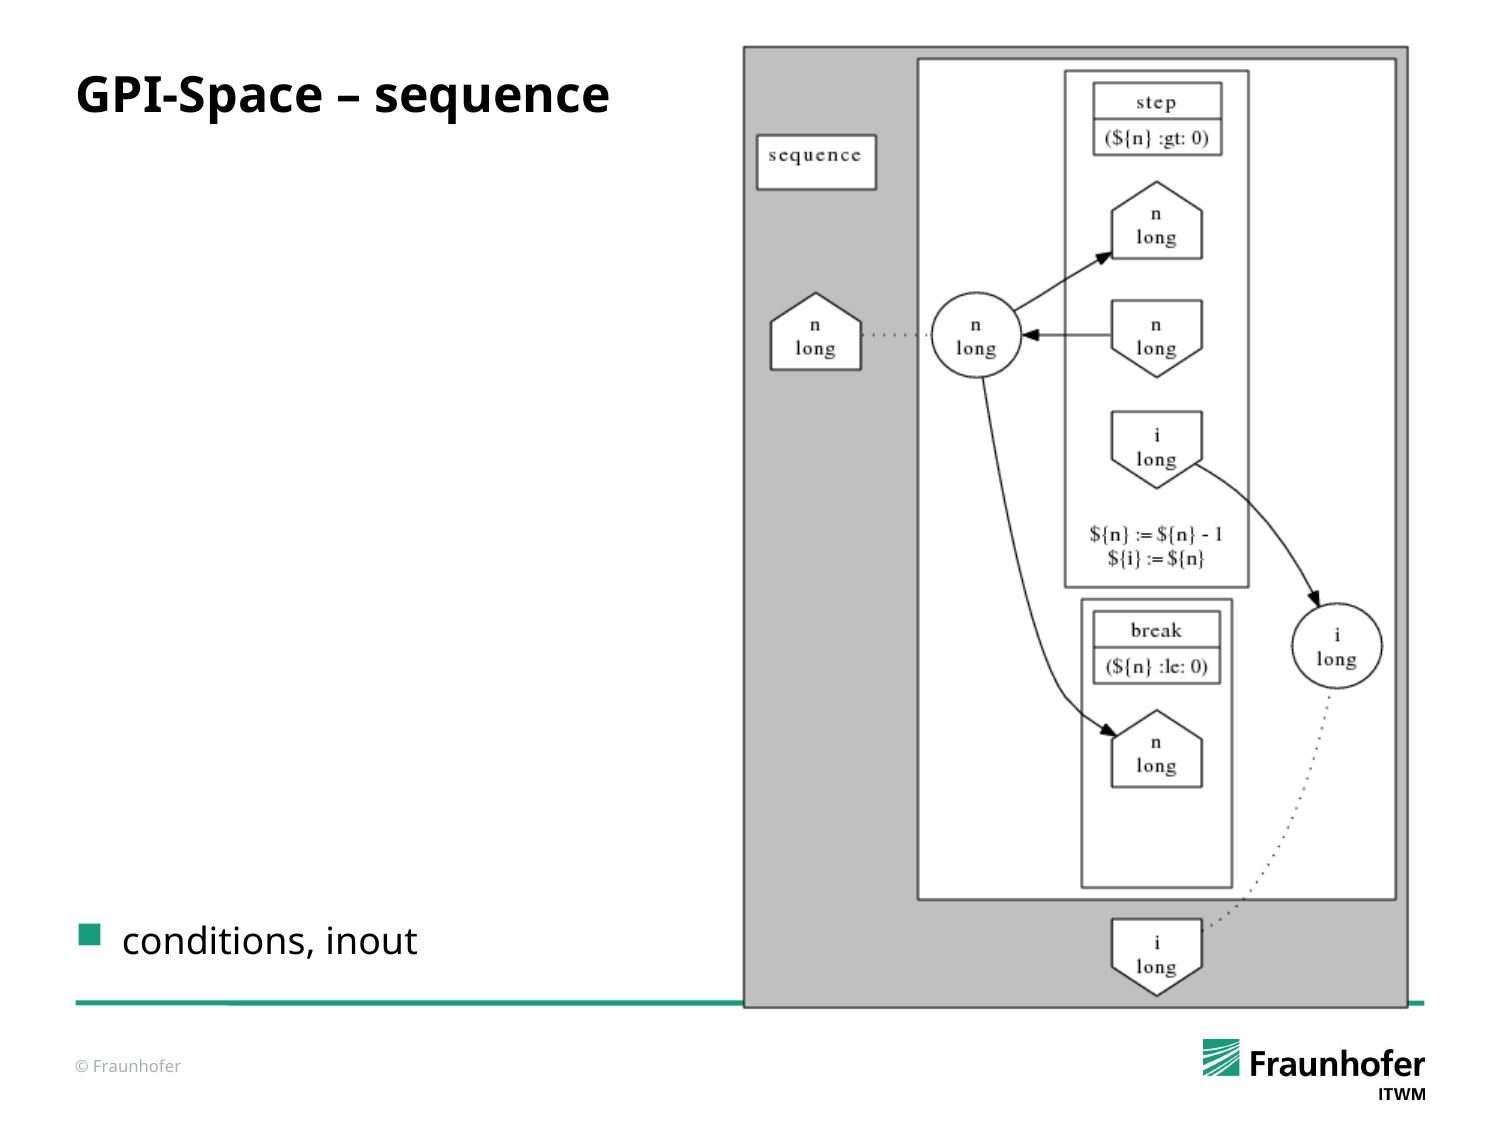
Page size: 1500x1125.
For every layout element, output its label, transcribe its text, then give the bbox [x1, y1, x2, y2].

picture [726, 29, 1426, 1026]
picture [1203, 1039, 1425, 1100]
text_box conditions, inout [75, 916, 1425, 1032]
text_box GPI-Space – sequence [75, 62, 726, 183]
